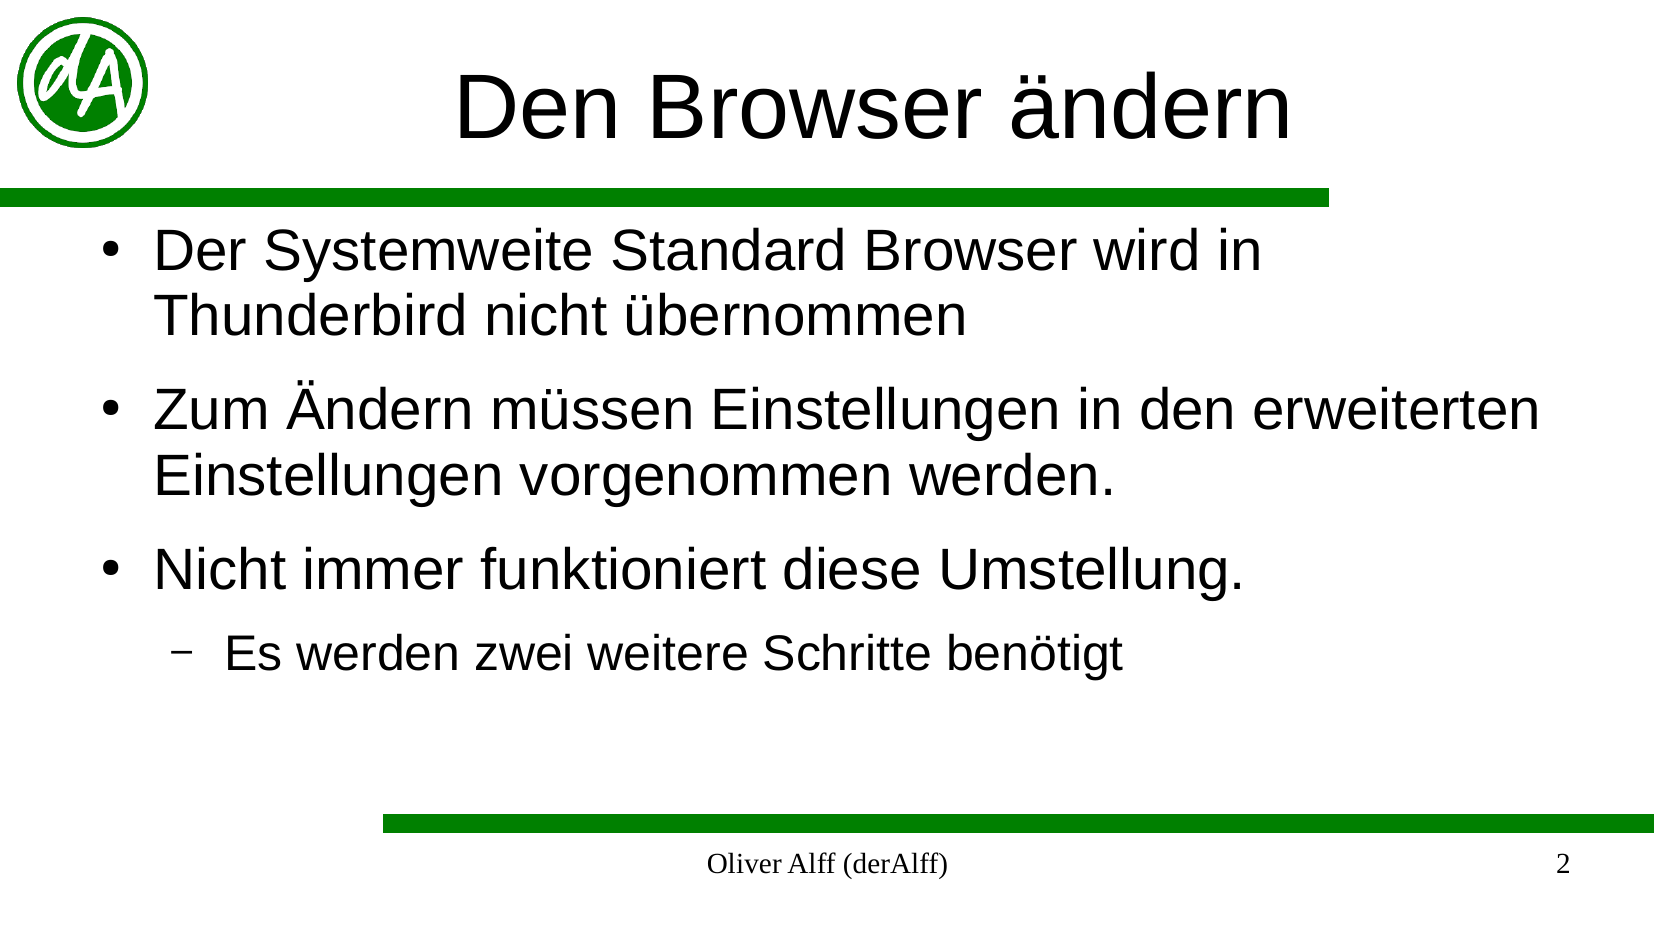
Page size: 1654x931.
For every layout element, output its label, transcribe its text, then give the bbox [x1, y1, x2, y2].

title Den Browser ändern [177, 37, 1571, 178]
picture [17, 17, 148, 148]
list Der Systemweite Standard Browser wird in Thunderbird nicht übernommen Zum Ändern müssen Einstellungen in den erweiterten Einstellungen vorgenommen werden. Nicht immer funktioniert diese Umstellung. Es werden zwei weitere Schritte benötigt [82, 217, 1571, 798]
